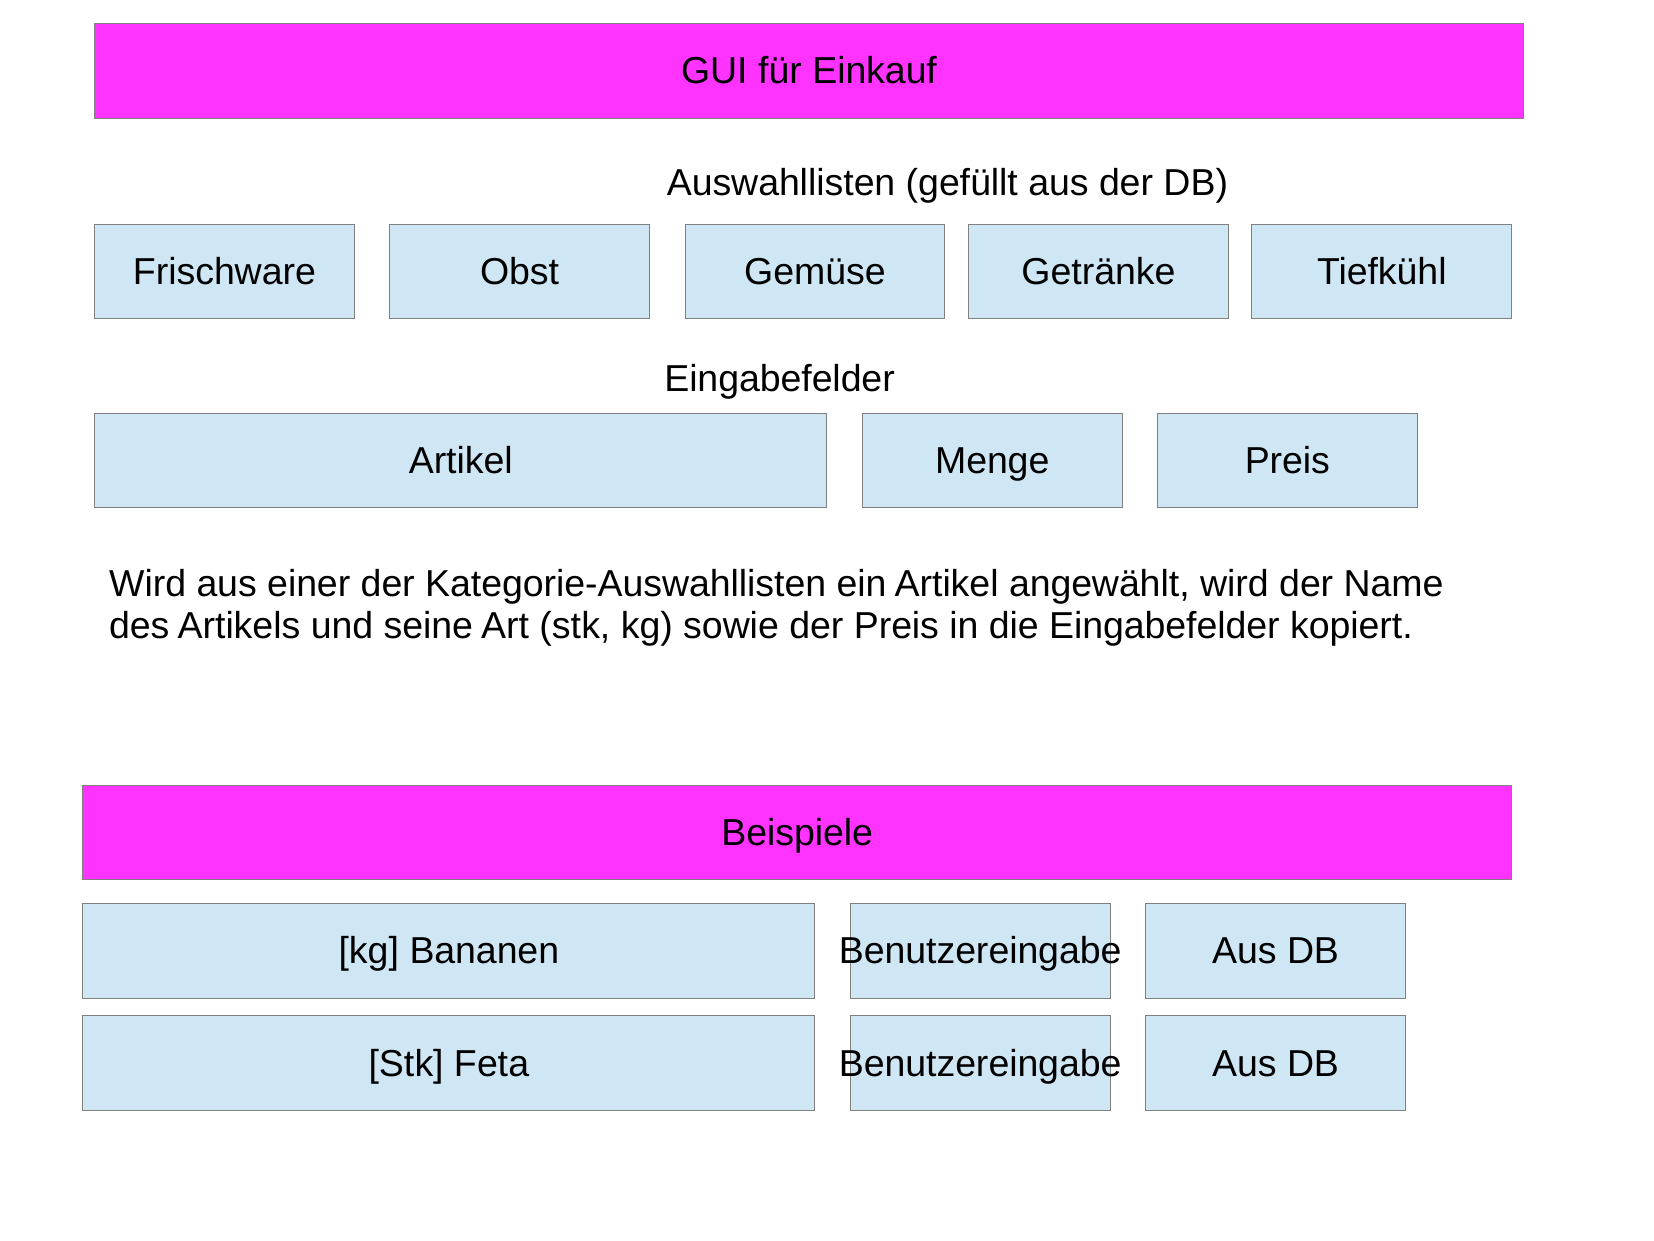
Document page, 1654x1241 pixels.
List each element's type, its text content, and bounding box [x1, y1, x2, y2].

text_box Tiefkühl [1251, 224, 1512, 319]
text_box Preis [1251, 450, 1263, 460]
text_box Benutzereingabe [850, 1015, 1111, 1111]
text_box Beispiele [82, 785, 1512, 880]
text_box Eingabefelder [649, 349, 1486, 449]
text_box Getränke [968, 253, 1229, 319]
text_box Menge [944, 449, 958, 468]
text_box Frischware [94, 224, 355, 319]
text_box Obst [389, 224, 650, 319]
text_box Auswahllisten (gefüllt aus der DB) [652, 153, 1489, 253]
text_box Gemüse [685, 253, 945, 319]
text_box Menge [862, 449, 1123, 508]
text_box Benutzereingabe [850, 903, 1111, 999]
text_box Artikel [94, 413, 827, 508]
text_box Aus DB [1145, 1015, 1406, 1111]
text_box Aus DB [1145, 903, 1406, 999]
text_box [Stk] Feta [82, 1015, 815, 1111]
text_box Preis [1157, 449, 1418, 508]
text_box [kg] Bananen [82, 903, 815, 999]
text_box GUI für Einkauf [94, 23, 1524, 119]
text_box Wird aus einer der Kategorie-Auswahllisten ein Artikel angewählt, wird der Name des Artikels und seine Art (stk, kg) sowie der Preis in die Eingabefelder kopiert. [94, 555, 1512, 739]
